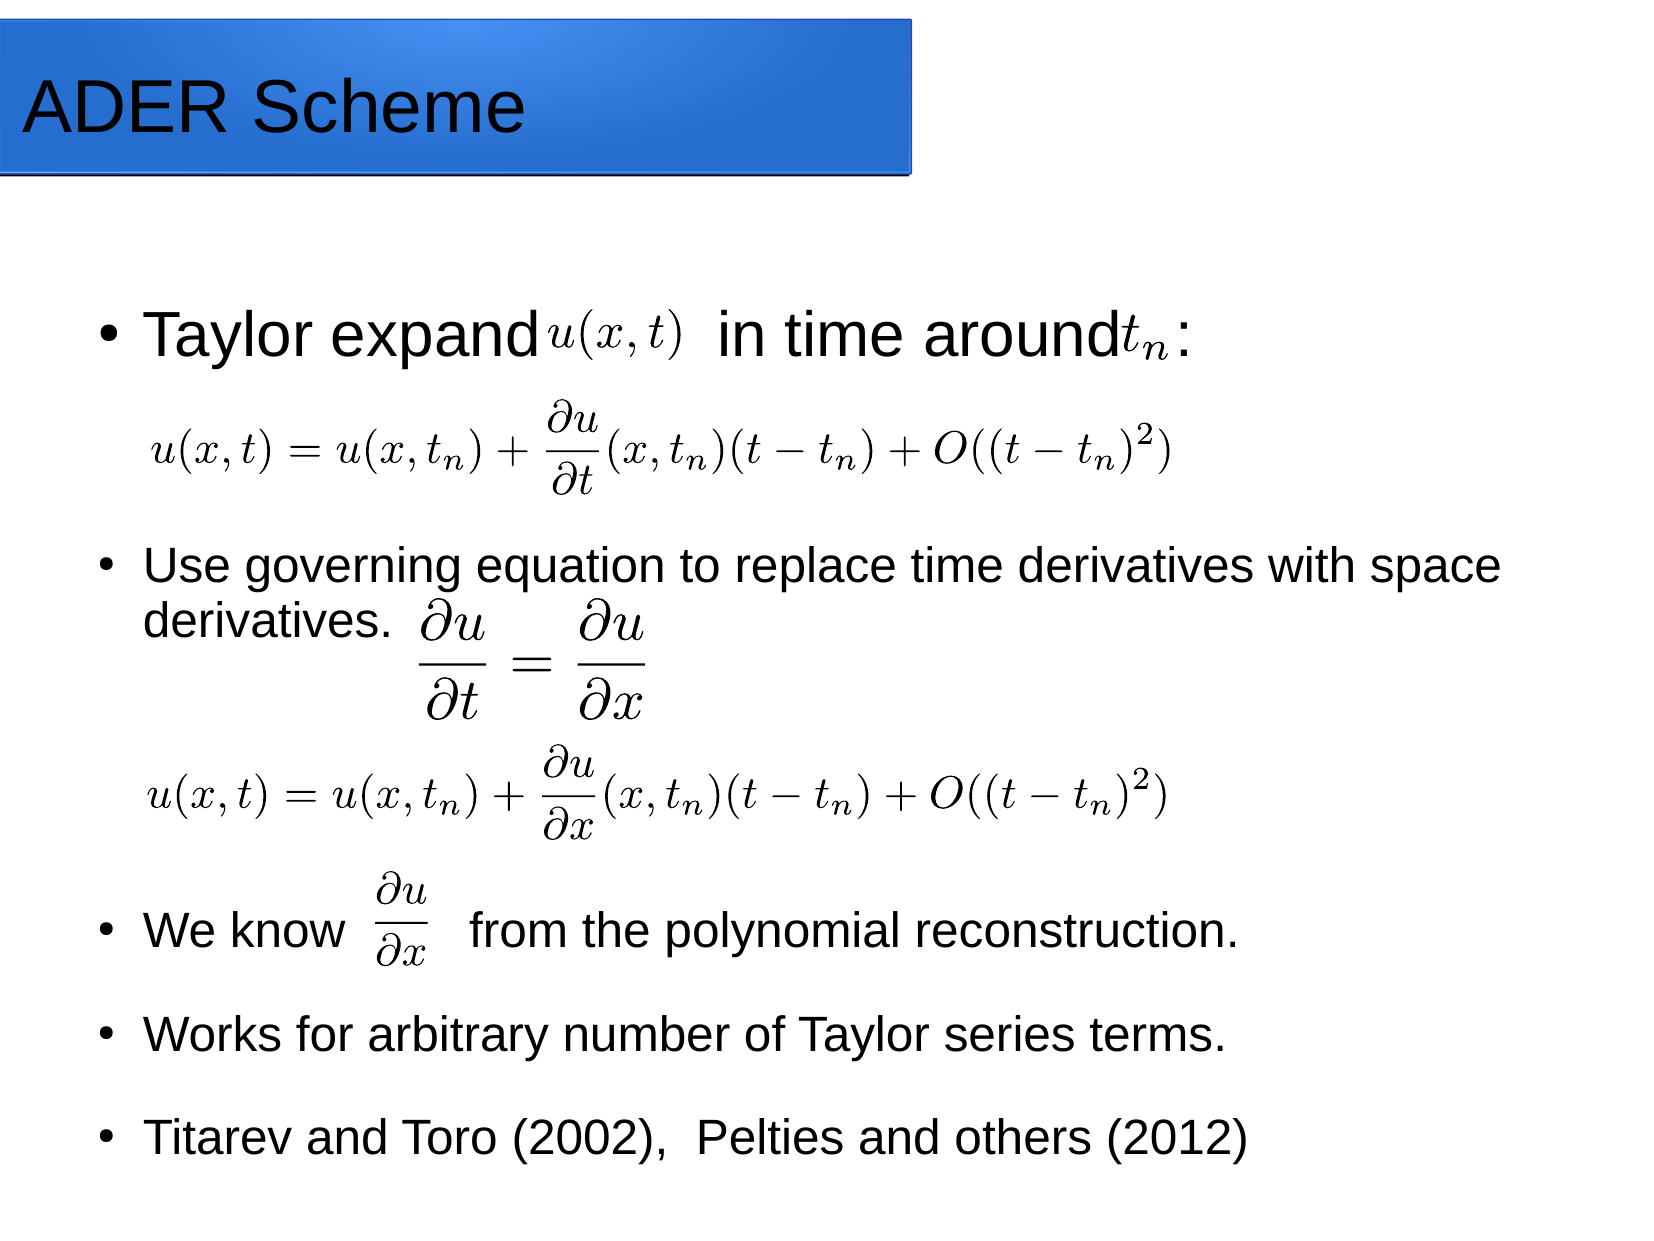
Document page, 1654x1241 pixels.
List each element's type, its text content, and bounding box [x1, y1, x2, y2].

text_box [146, 744, 1171, 841]
text_box [546, 309, 686, 361]
list Taylor expand in time around : Use governing equation to replace time derivatives with space derivatives. We know from the polynomial reconstruction. Works for arbitrary number of Taylor series terms. Titarev and Toro (2002), Pelties and others (2012) [82, 299, 1571, 1171]
text_box [1120, 314, 1171, 361]
text_box [150, 399, 1174, 496]
text_box [418, 597, 646, 721]
text_box [375, 871, 428, 967]
title ADER Scheme [22, 47, 886, 166]
